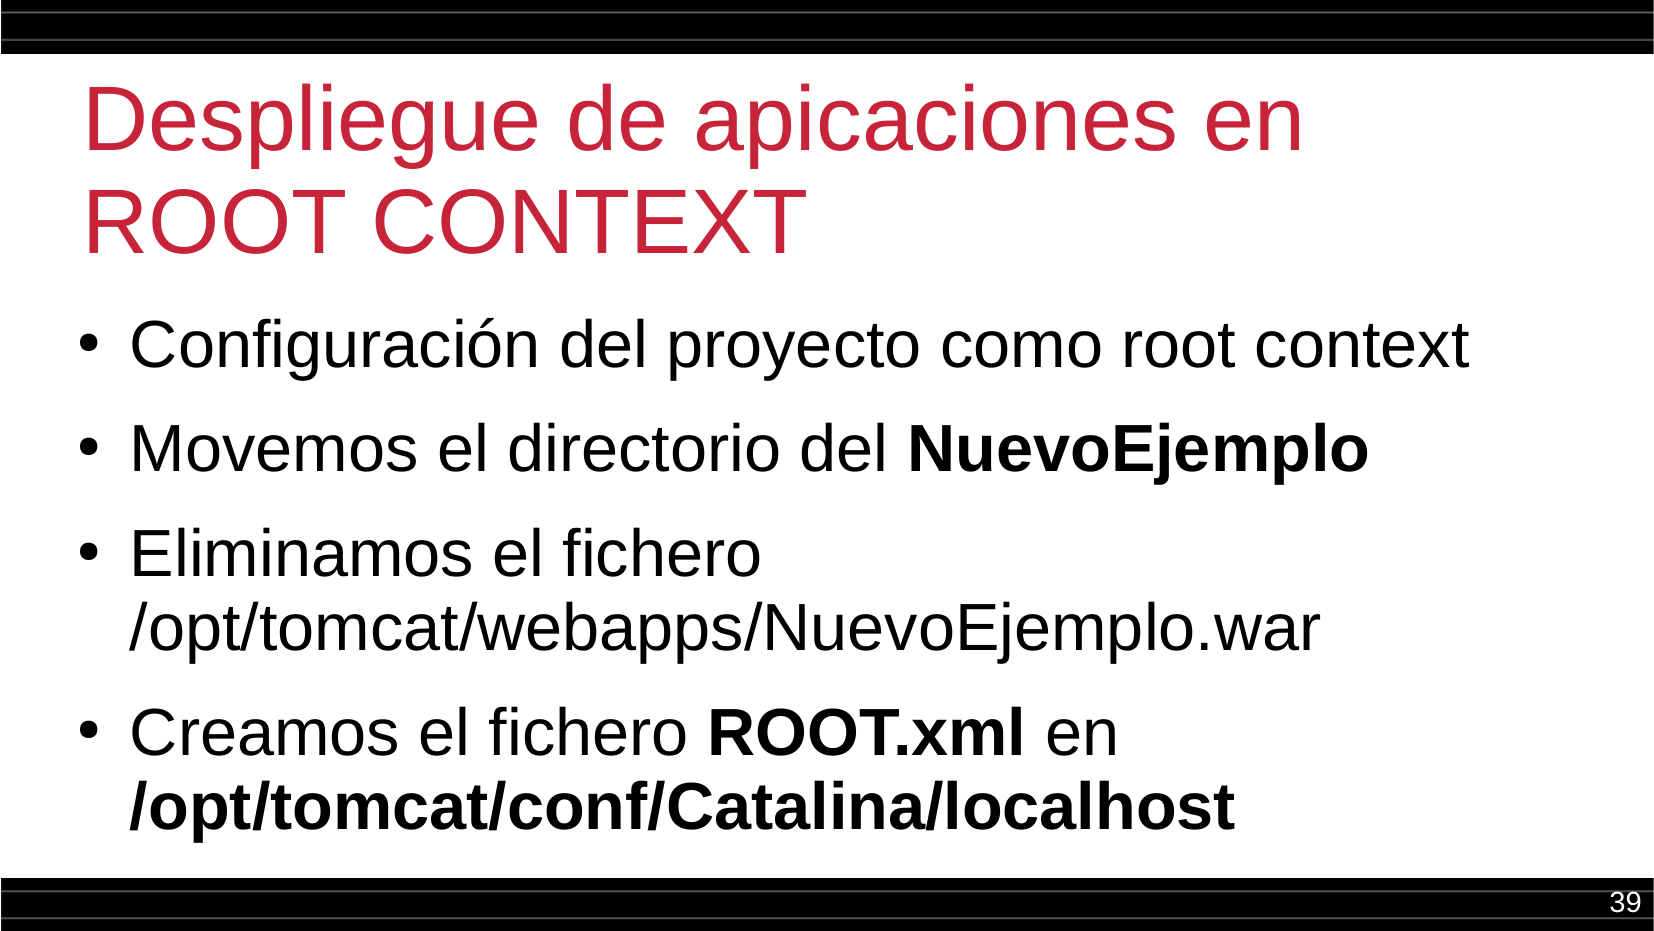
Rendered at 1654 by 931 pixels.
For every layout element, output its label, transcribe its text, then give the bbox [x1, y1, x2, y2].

picture [1, 878, 1654, 931]
title Despliegue de apicaciones en ROOT CONTEXT [82, 67, 1571, 273]
picture [1, 0, 1654, 54]
list Configuración del proyecto como root context Movemos el directorio del NuevoEjemplo Eliminamos el fichero /opt/tomcat/webapps/NuevoEjemplo.war Creamos el fichero ROOT.xml en /opt/tomcat/conf/Catalina/localhost [59, 307, 1548, 886]
